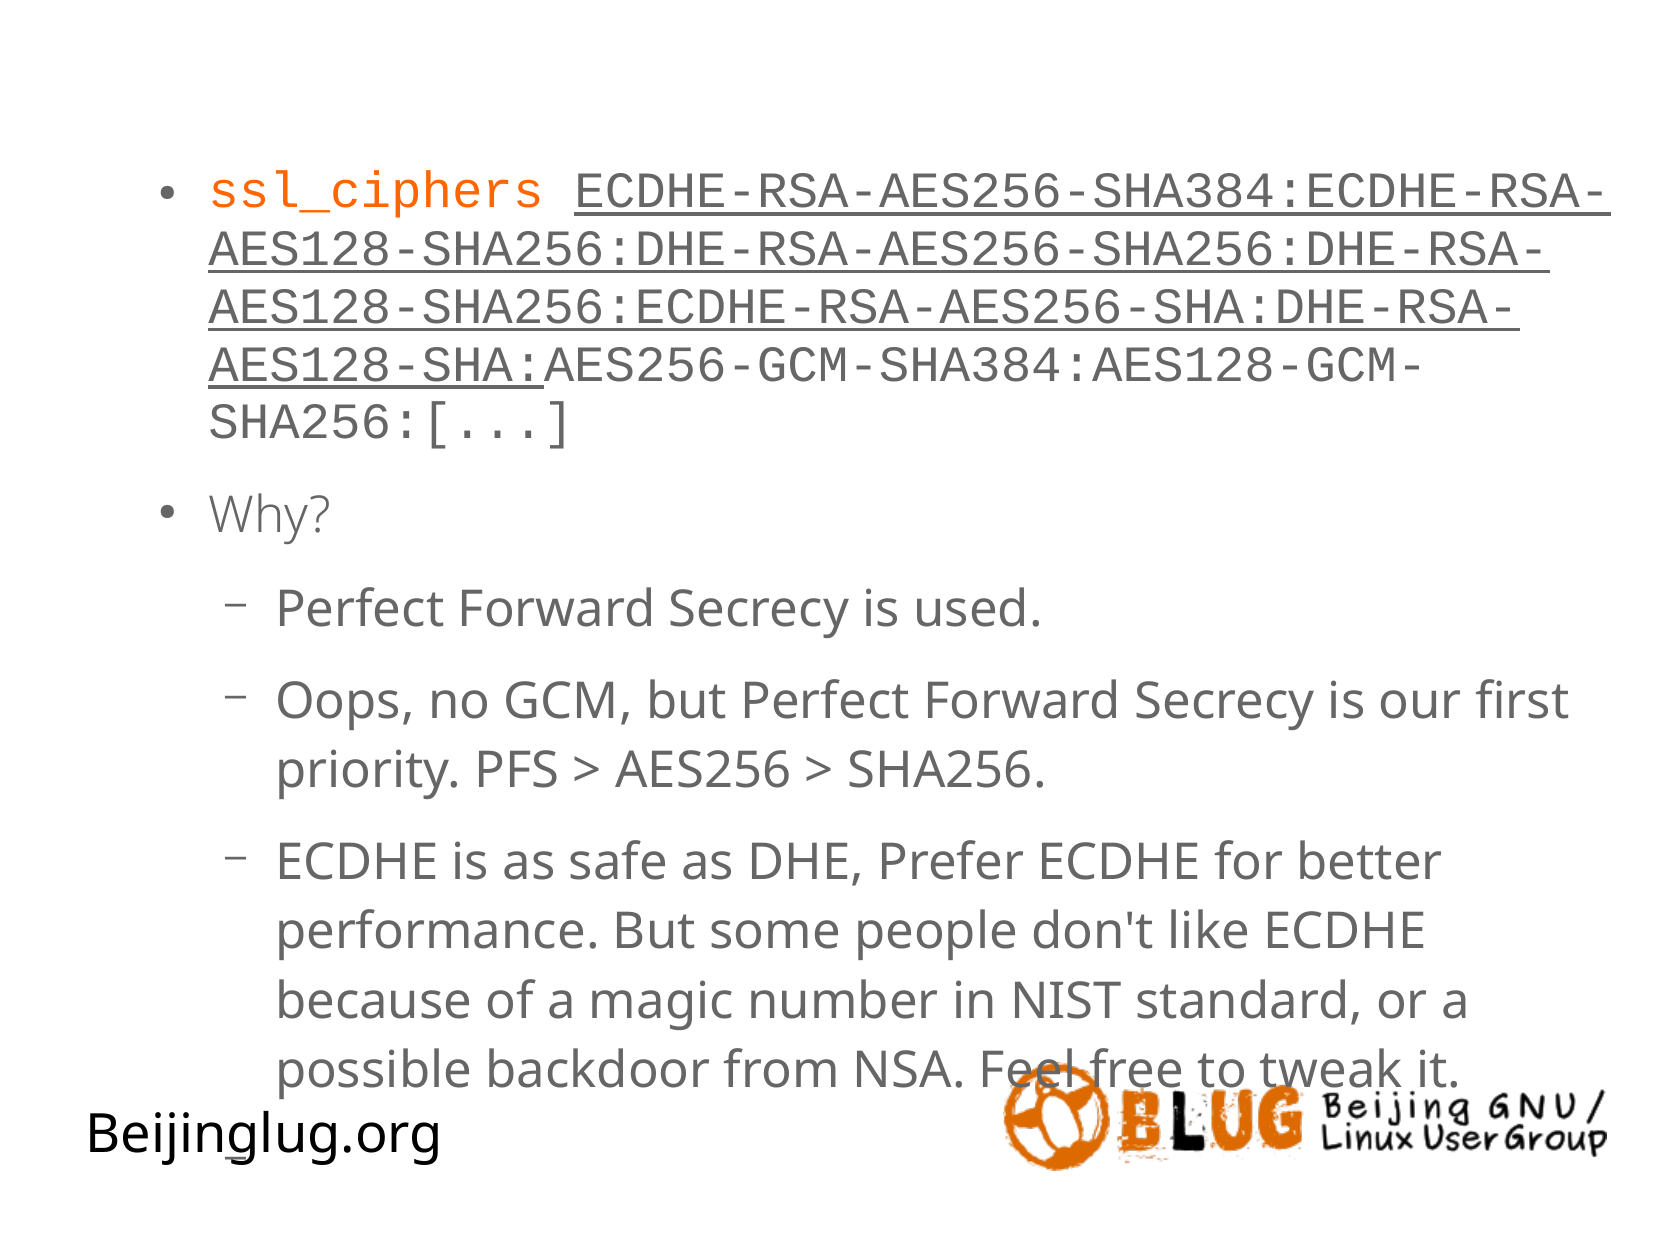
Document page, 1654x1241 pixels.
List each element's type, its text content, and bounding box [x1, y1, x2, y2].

list ssl_ciphers ECDHE-RSA-AES256-SHA384:ECDHE-RSA-AES128-SHA256:DHE-RSA-AES256-SHA256:DHE-RSA-AES128-SHA256:ECDHE-RSA-AES256-SHA:DHE-RSA-AES128-SHA:AES256-GCM-SHA384:AES128-GCM-SHA256:[...] Why? Perfect Forward Secrecy is used. Oops, no GCM, but Perfect Forward Secrecy is our first priority. PFS > AES256 > SHA256. ECDHE is as safe as DHE, Prefer ECDHE for better performance. But some people don't like ECDHE because of a magic number in NIST standard, or a possible backdoor from NSA. Feel free to tweak it. [141, 165, 1615, 1107]
picture [1003, 1107, 1607, 1171]
